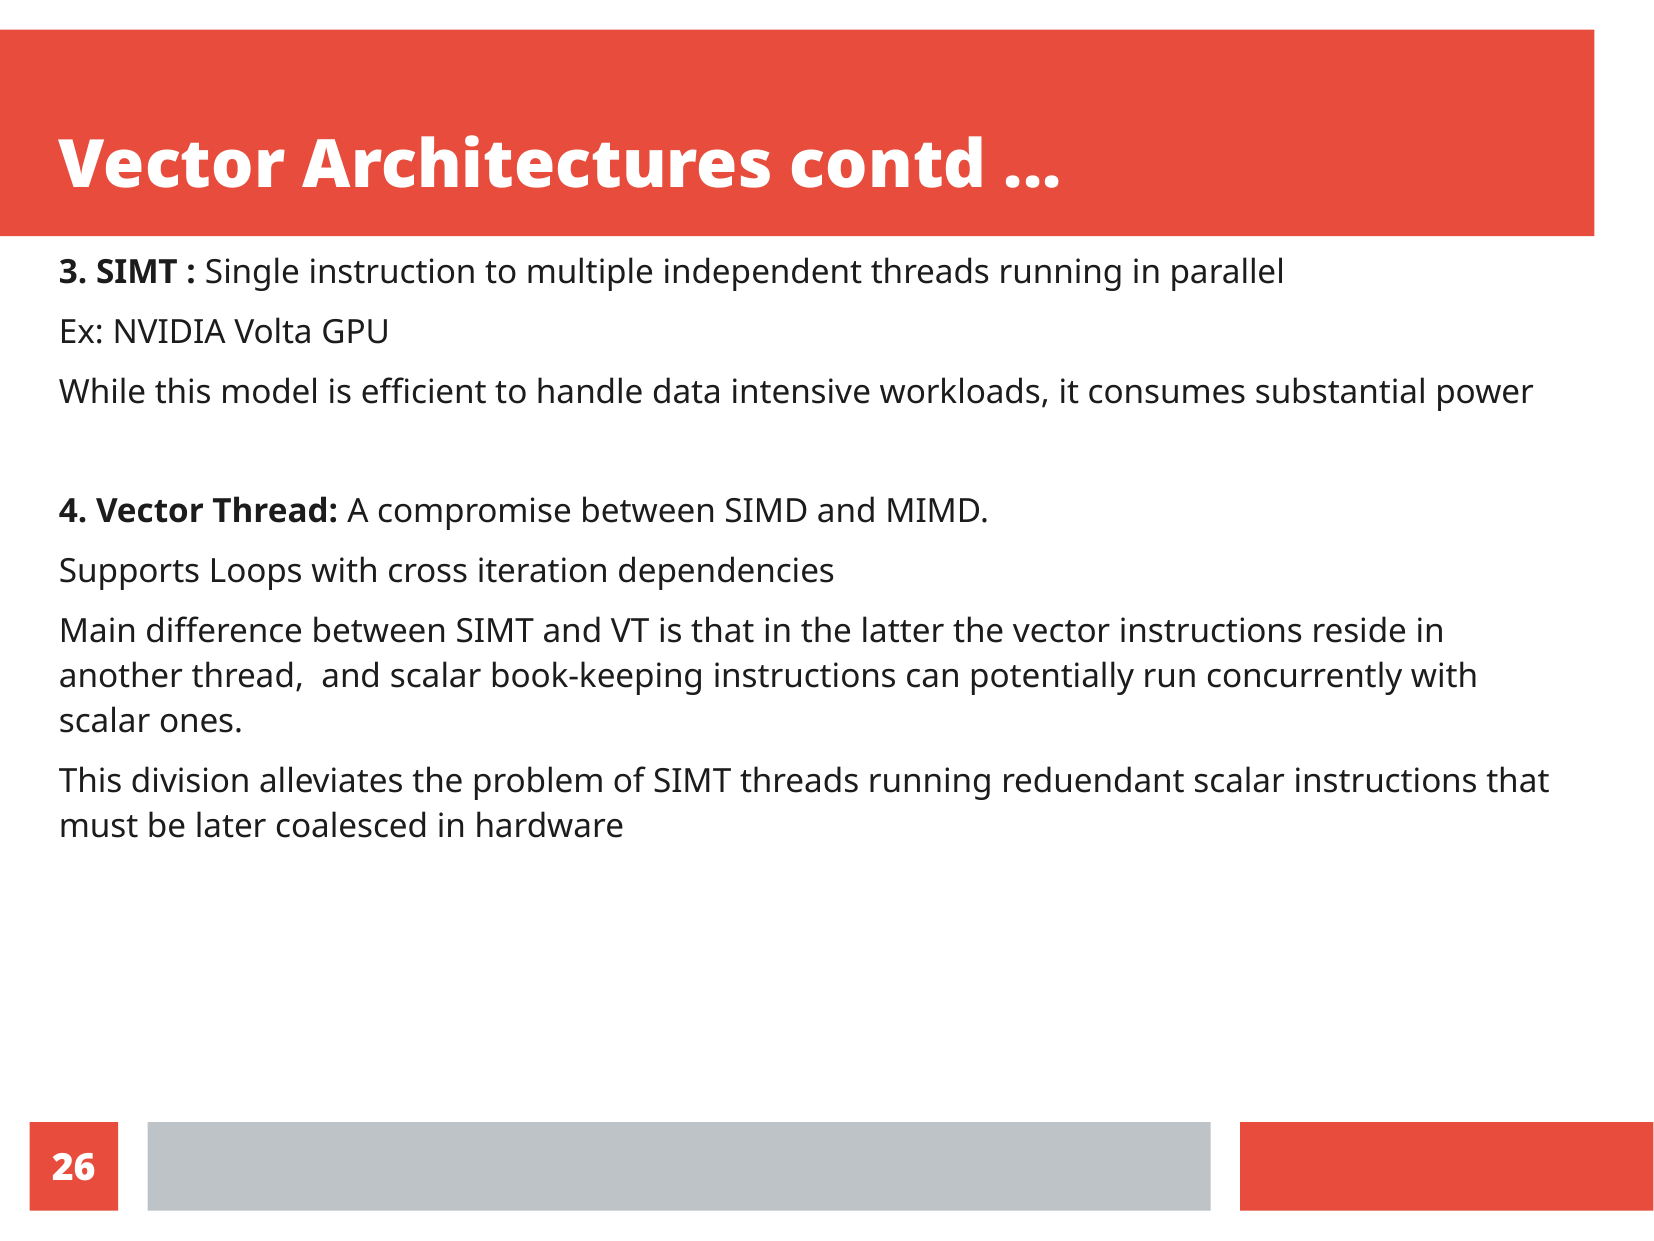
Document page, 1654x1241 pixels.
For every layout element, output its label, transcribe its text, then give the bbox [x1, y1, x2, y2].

title Vector Architectures contd ... [59, 59, 1595, 207]
list 3. SIMT : Single instruction to multiple independent threads running in parallel Ex: NVIDIA Volta GPU While this model is efficient to handle data intensive workloads, it consumes substantial power 4. Vector Thread: A compromise between SIMD and MIMD. Supports Loops with cross iteration dependencies Main difference between SIMT and VT is that in the latter the vector instructions reside in another thread, and scalar book-keeping instructions can potentially run concurrently with scalar ones. This division alleviates the problem of SIMT threads running reduendant scalar instructions that must be later coalesced in hardware [59, 248, 1565, 1093]
